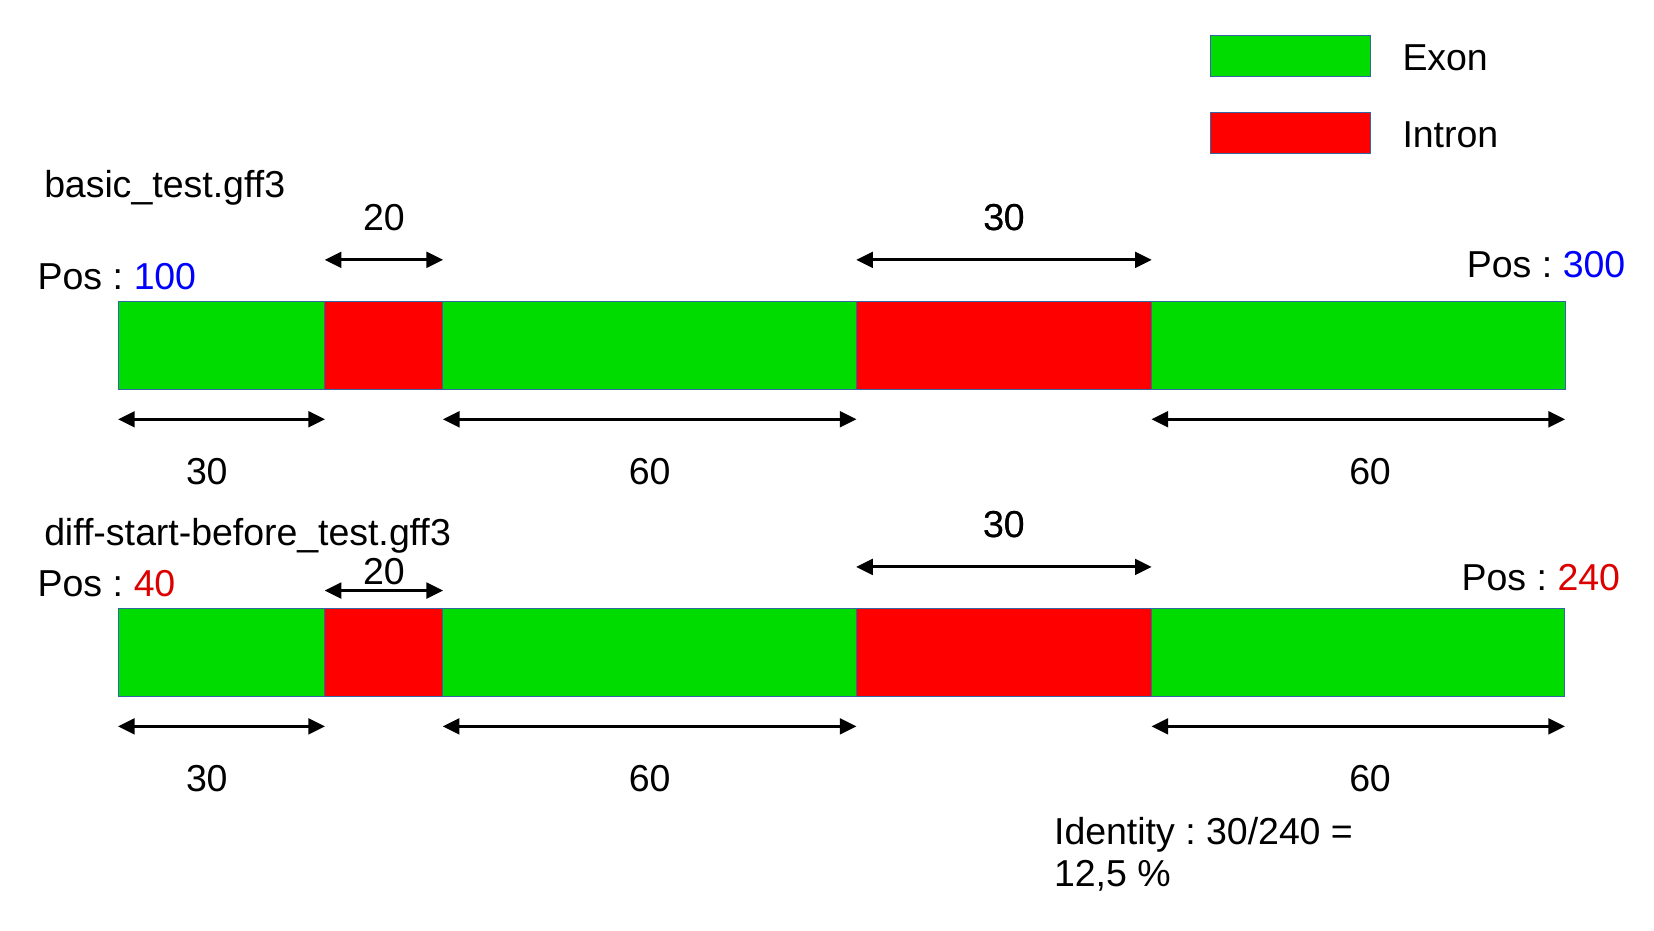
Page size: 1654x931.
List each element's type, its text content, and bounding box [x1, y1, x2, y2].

text_box Identity : 30/240 = 12,5 % [1039, 803, 1394, 902]
text_box basic_test.gff3 [29, 155, 473, 213]
text_box 20 [295, 543, 473, 601]
text_box Pos : 240 [1446, 548, 1654, 648]
text_box 60 [1281, 750, 1459, 807]
text_box diff-start-before_test.gff3 [29, 504, 473, 562]
text_box Exon [1387, 29, 1536, 87]
text_box 30 [915, 496, 1093, 553]
text_box 30 [915, 188, 1093, 246]
text_box [1210, 35, 1371, 77]
text_box [118, 301, 1566, 390]
text_box 60 [561, 750, 739, 807]
text_box [118, 608, 1565, 697]
text_box Pos : 300 [1452, 235, 1640, 293]
text_box 60 [1281, 442, 1459, 500]
text_box 30 [118, 750, 296, 807]
text_box 20 [295, 188, 473, 246]
text_box 60 [561, 442, 739, 500]
text_box 30 [118, 442, 296, 500]
text_box Intron [1387, 106, 1536, 164]
text_box Pos : 100 [22, 247, 211, 305]
text_box [1210, 112, 1371, 154]
text_box Pos : 40 [22, 554, 191, 612]
